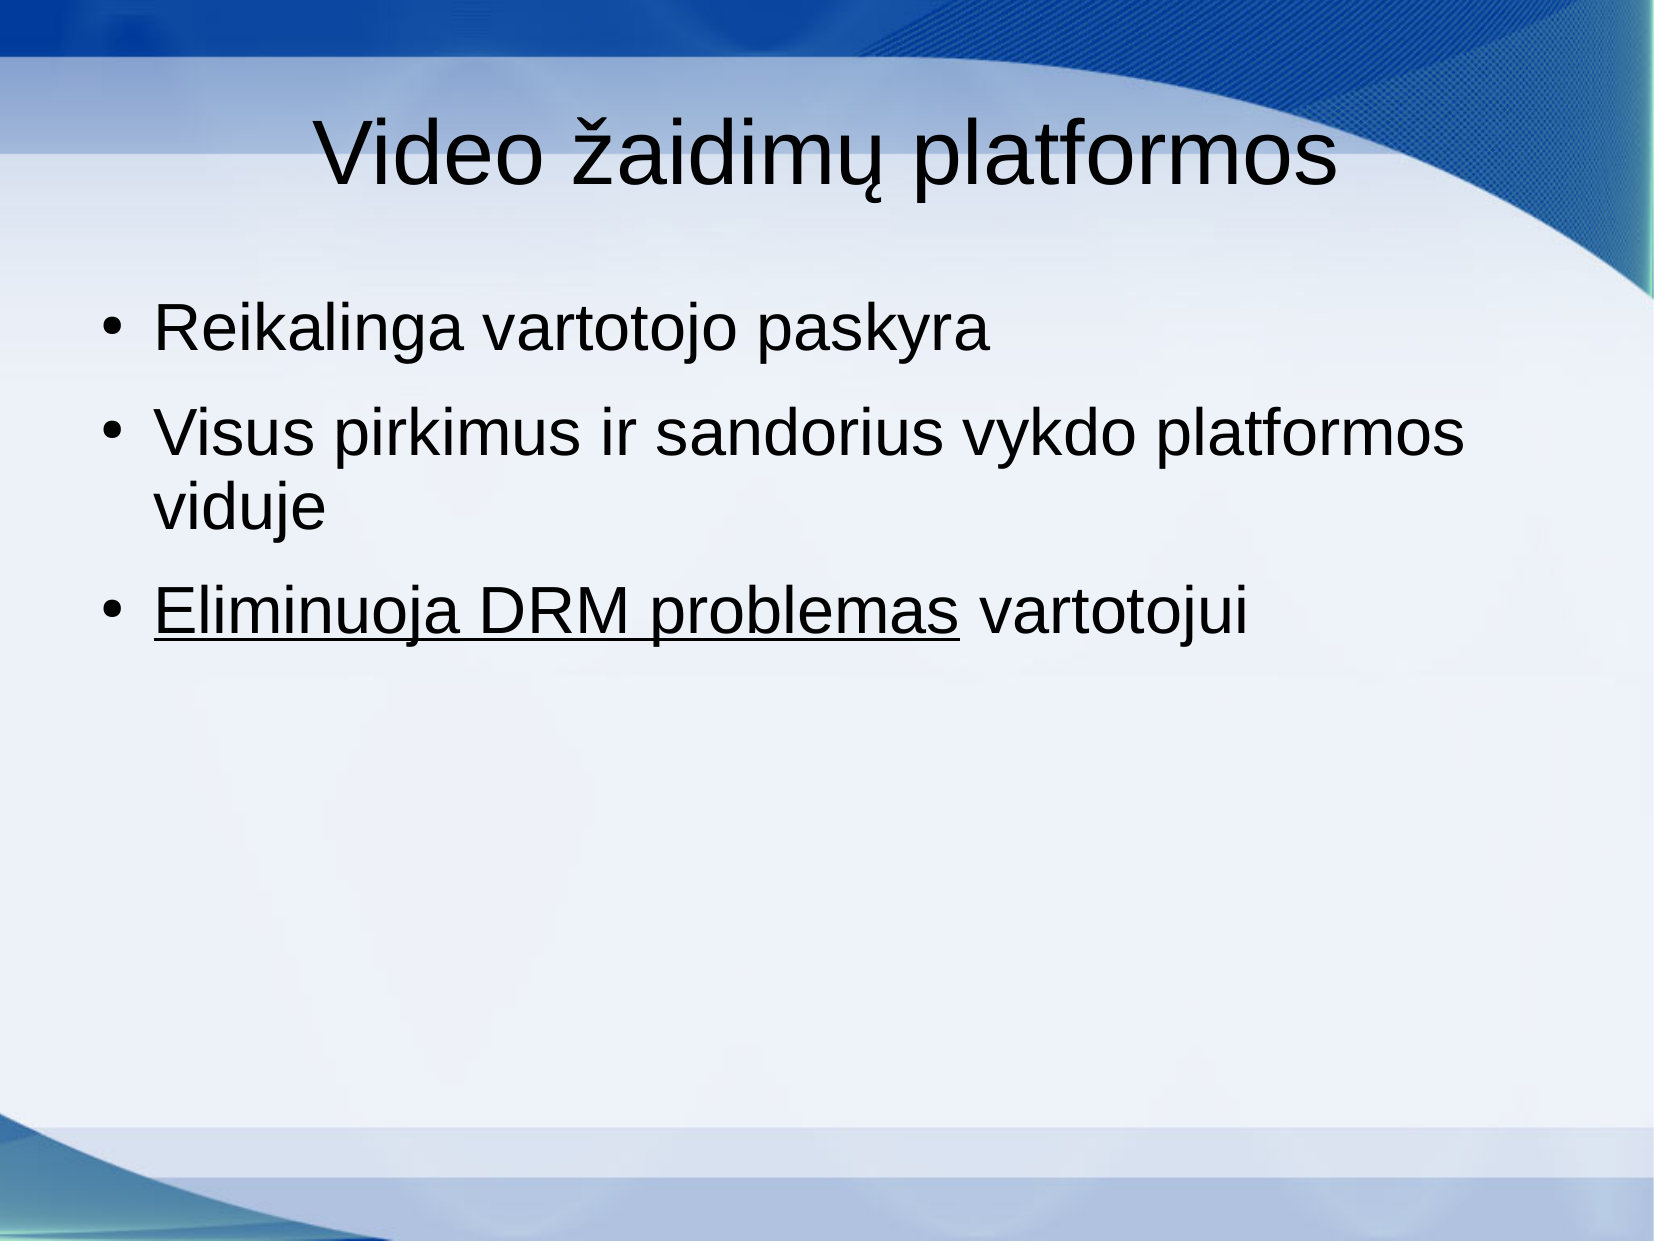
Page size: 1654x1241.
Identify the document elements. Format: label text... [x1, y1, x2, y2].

picture [0, 0, 1654, 1241]
title Video žaidimų platformos [82, 49, 1571, 257]
list Reikalinga vartotojo paskyra Visus pirkimus ir sandorius vykdo platformos viduje Eliminuoja DRM problemas vartotojui [82, 290, 1571, 1010]
